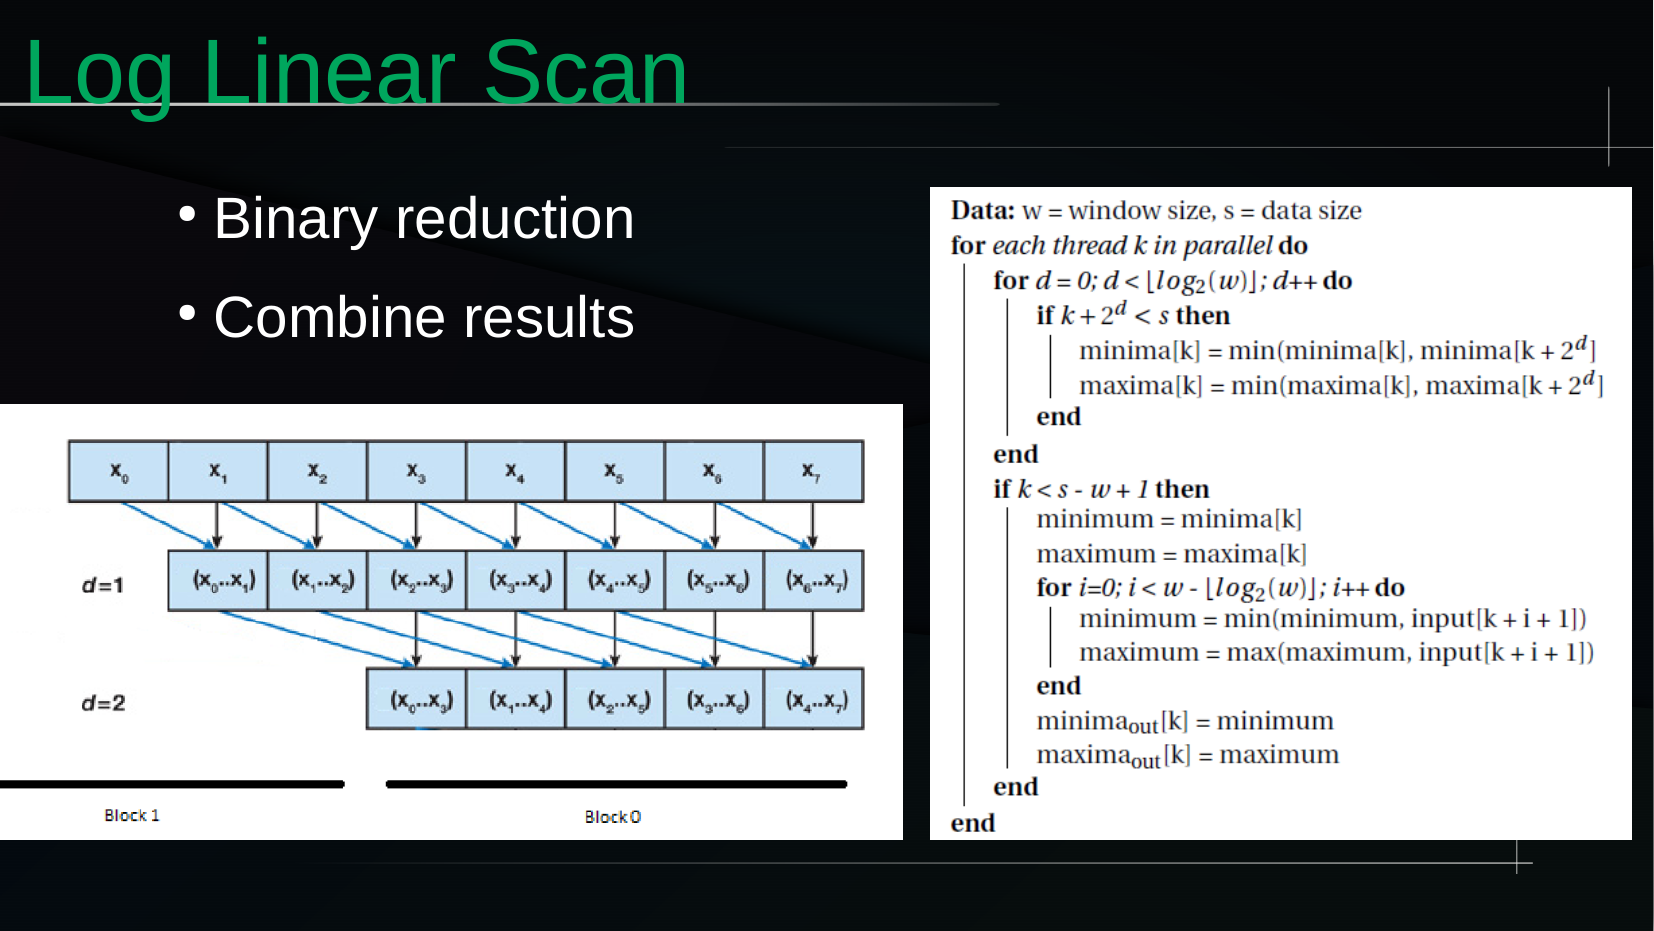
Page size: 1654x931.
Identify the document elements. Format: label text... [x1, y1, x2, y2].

title Log Linear Scan [23, 11, 1589, 119]
picture [0, 0, 1654, 931]
list Binary reduction Combine results [176, 180, 1654, 720]
